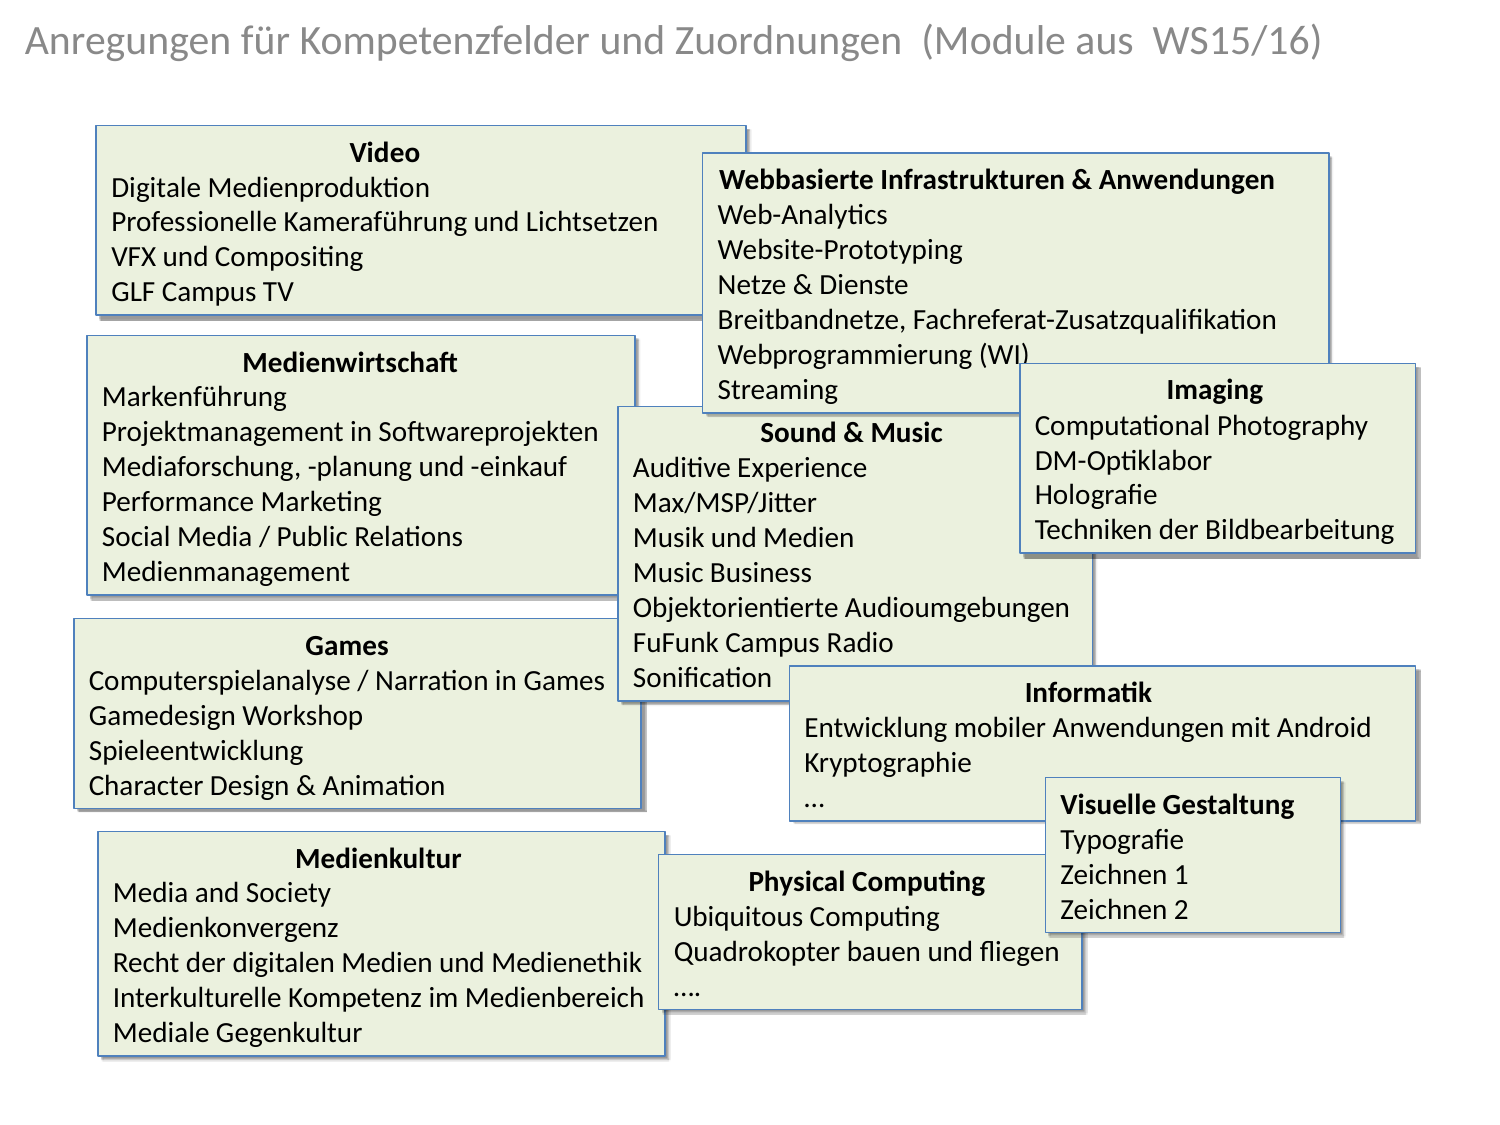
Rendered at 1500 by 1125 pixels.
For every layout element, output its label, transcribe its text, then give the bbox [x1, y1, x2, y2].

text_box Video Digitale Medienproduktion Professionelle Kameraführung und Lichtsetzen VFX und Compositing GLF Campus TV [96, 125, 746, 315]
text_box Medienwirtschaft Markenführung Projektmanagement in Softwareprojekten Mediaforschung, -planung und -einkauf Performance Marketing Social Media / Public Relations Medienmanagement [87, 335, 635, 595]
text_box Medienkultur Media and Society Medienkonvergenz Recht der digitalen Medien und Medienethik Interkulturelle Kompetenz im Medienbereich Mediale Gegenkultur [98, 831, 665, 1056]
text_box Sound & Music Auditive Experience Max/MSP/Jitter Musik und Medien Music Business Objektorientierte Audioumgebungen FuFunk Campus Radio Sonification [618, 406, 1093, 701]
text_box Visuelle Gestaltung Typografie Zeichnen 1 Zeichnen 2 [1045, 778, 1340, 932]
text_box Games Computerspielanalyse / Narration in Games Gamedesign Workshop Spieleentwicklung Character Design & Animation [74, 619, 641, 809]
text_box Informatik Entwicklung mobiler Anwendungen mit Android Kryptographie … [789, 666, 1416, 821]
text_box Physical Computing Ubiquitous Computing Quadrokopter bauen und fliegen …. [659, 855, 1082, 1009]
subtitle Anregungen für Kompetenzfelder und Zuordnungen (Module aus WS15/16) [9, 5, 1483, 79]
text_box Webbasierte Infrastrukturen & Anwendungen Web-Analytics Website-Prototyping Netze & Dienste Breitbandnetze, Fachreferat-Zusatzqualifikation Webprogrammierung (WI) Streaming [703, 153, 1329, 413]
text_box Imaging Computational Photography DM-Optiklabor Holografie Techniken der Bildbearbeitung [1020, 363, 1416, 553]
